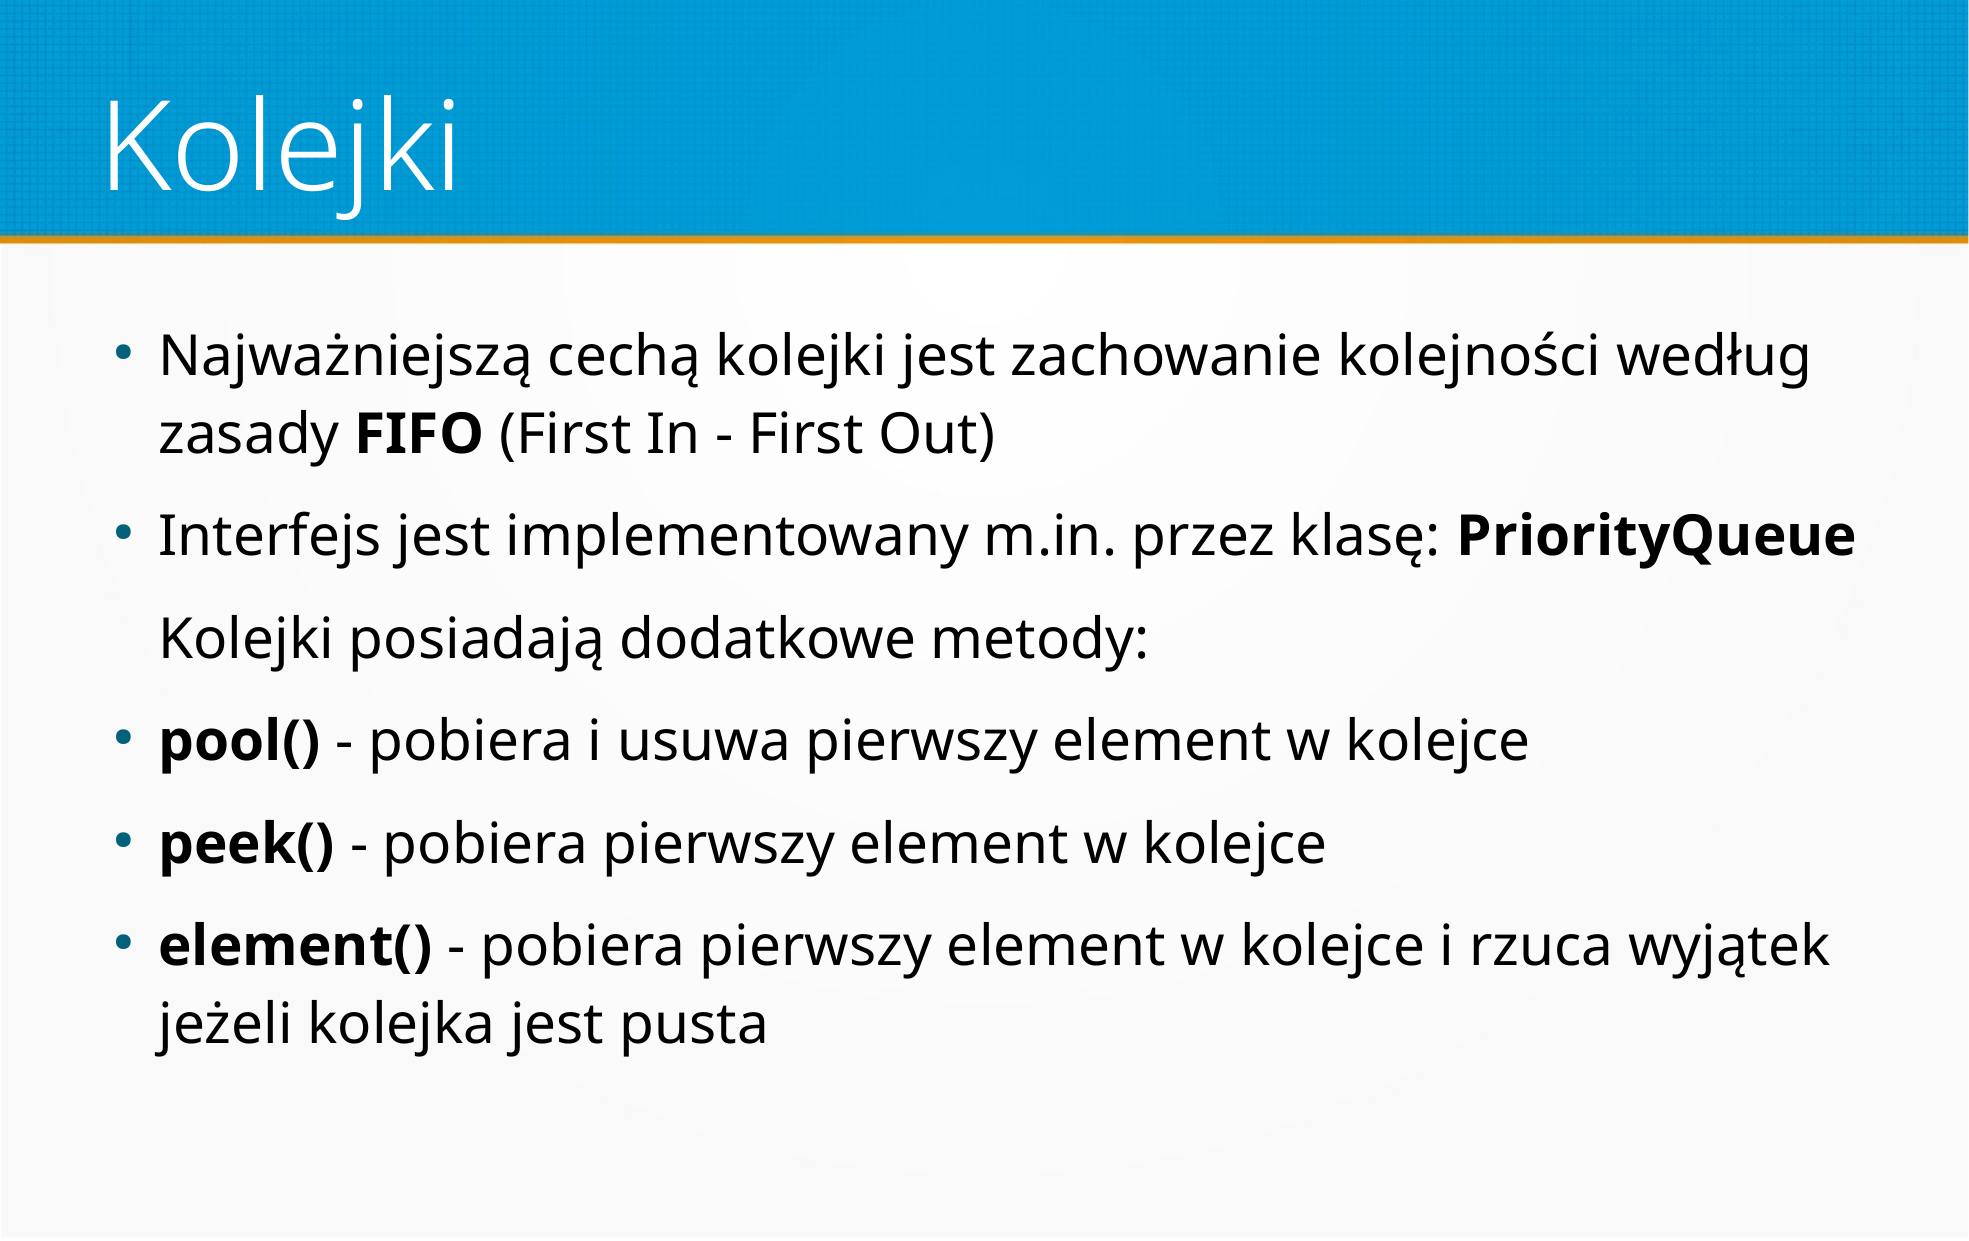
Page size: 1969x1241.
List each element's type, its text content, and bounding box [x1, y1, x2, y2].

picture [0, 233, 1969, 1241]
title Kolejki [98, 19, 1870, 227]
list Najważniejszą cechą kolejki jest zachowanie kolejności według zasady FIFO (First In - First Out) Interfejs jest implementowany m.in. przez klasę: PriorityQueue Kolejki posiadają dodatkowe metody: pool() - pobiera i usuwa pierwszy element w kolejce peek() - pobiera pierwszy element w kolejce element() - pobiera pierwszy element w kolejce i rzuca wyjątek jeżeli kolejka jest pusta [98, 315, 1861, 1081]
